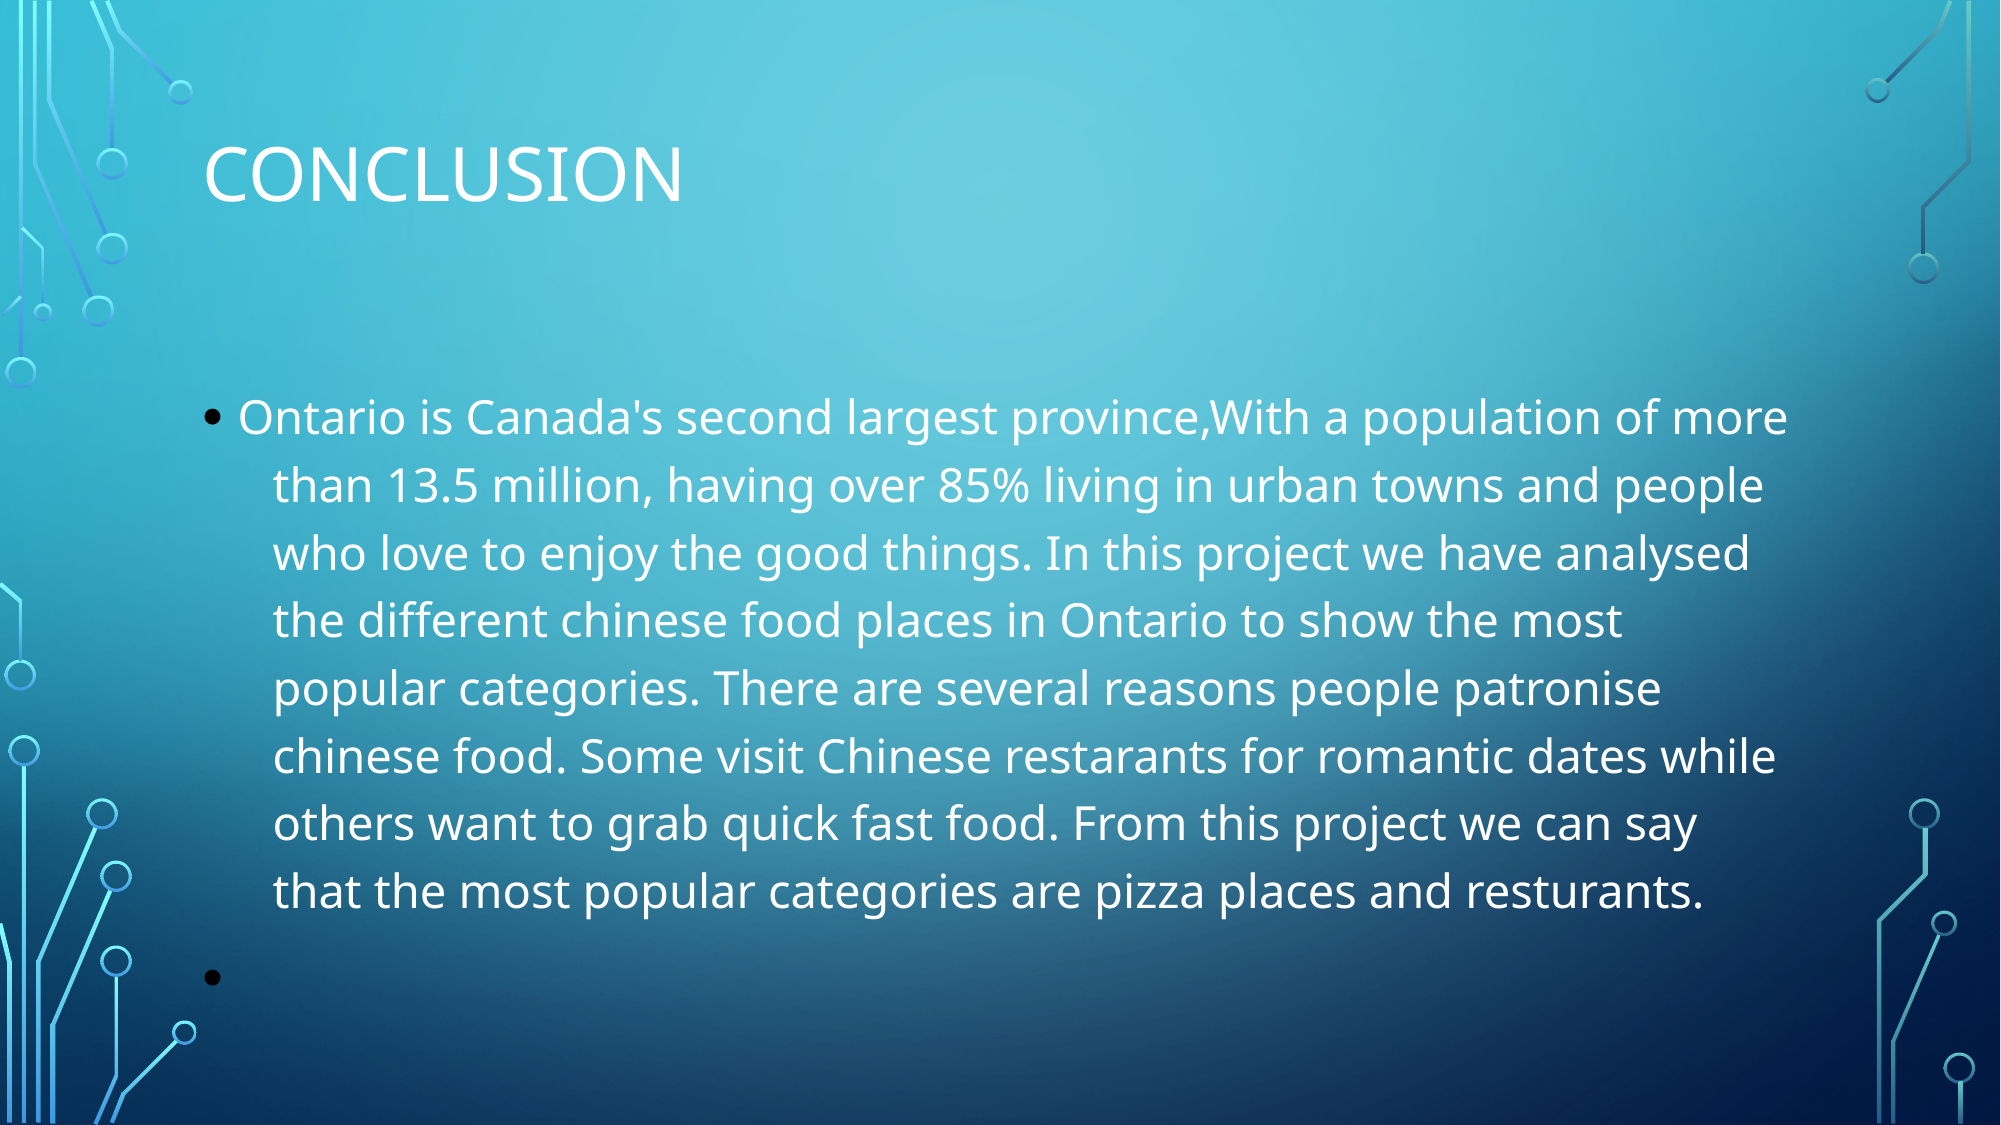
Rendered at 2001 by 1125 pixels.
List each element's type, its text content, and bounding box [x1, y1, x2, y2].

list Ontario is Canada's second largest province,With a population of more than 13.5 million, having over 85% living in urban towns and people who love to enjoy the good things. In this project we have analysed the different chinese food places in Ontario to show the most popular categories. There are several reasons people patronise chinese food. Some visit Chinese restarants for romantic dates while others want to grab quick fast food. From this project we can say that the most popular categories are pizza places and resturants. [187, 369, 1813, 951]
title CONCLUSION [187, 101, 1813, 344]
